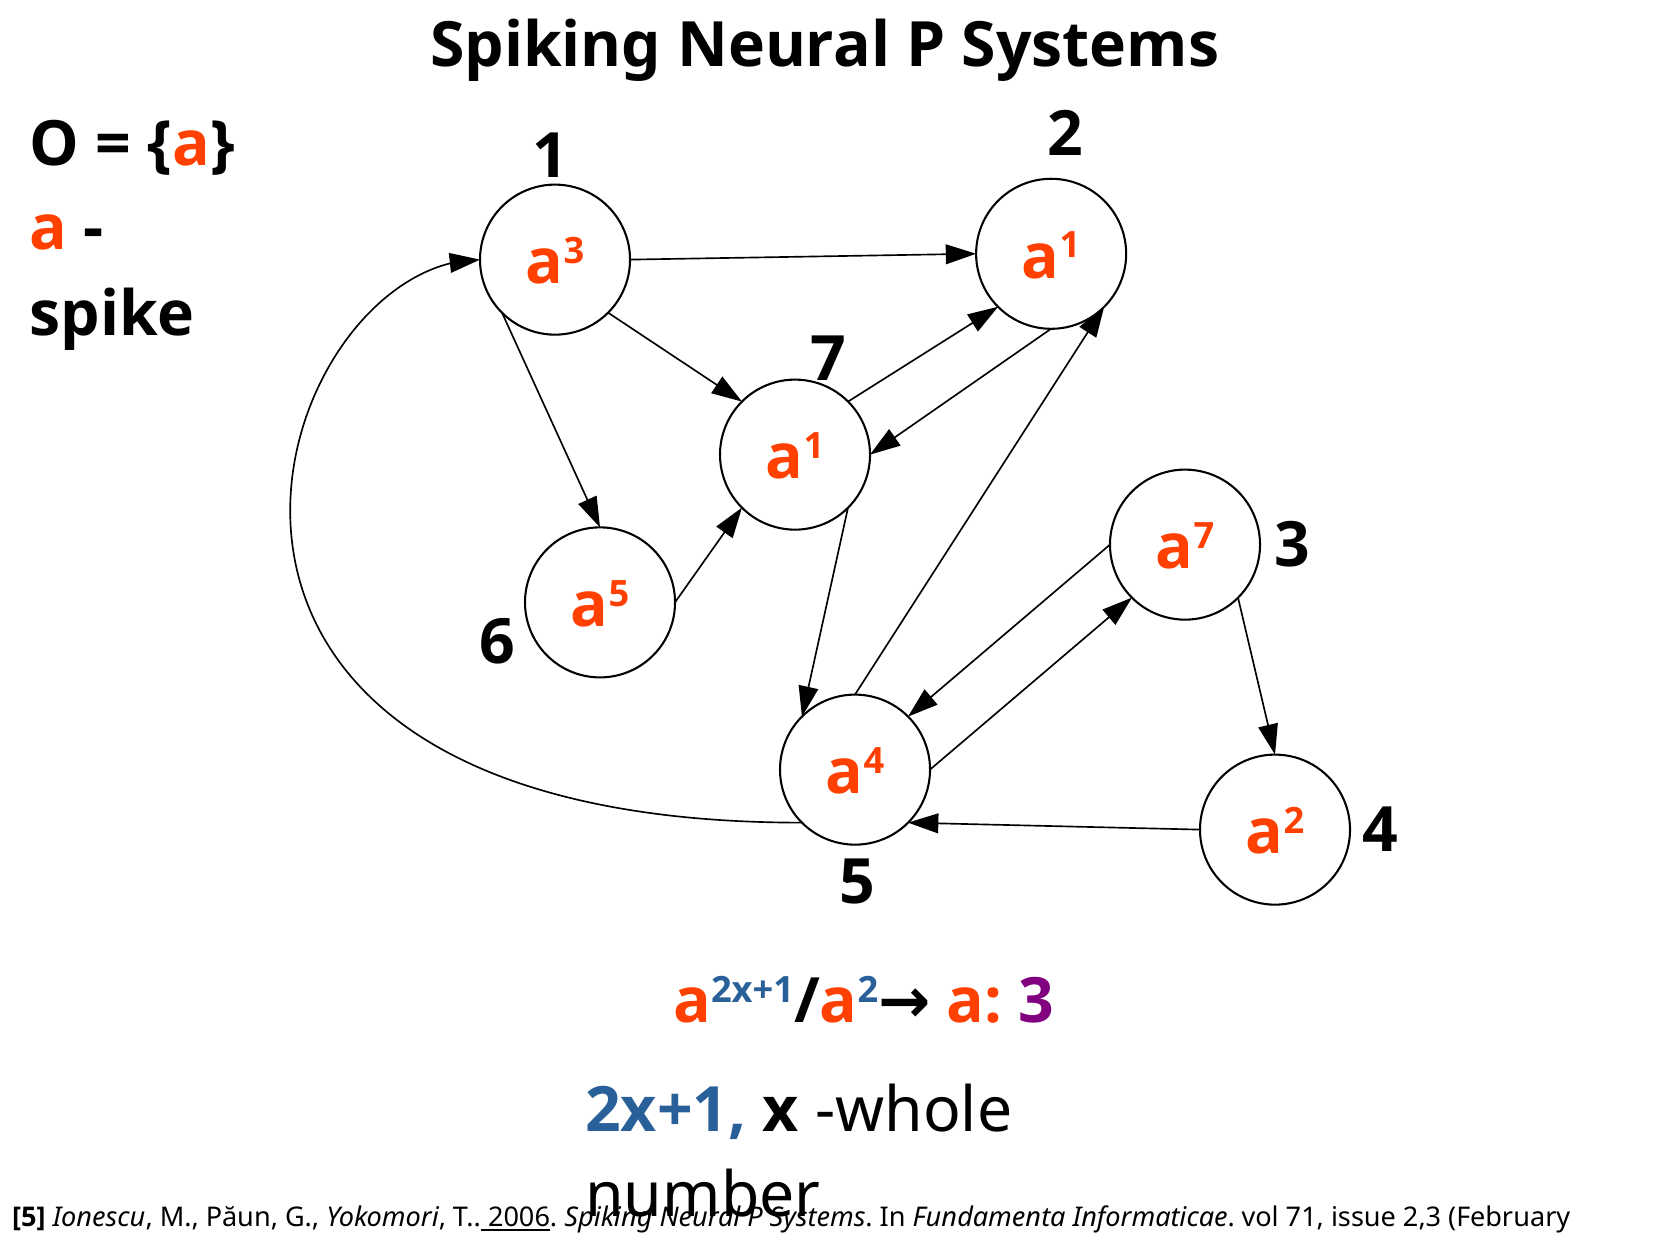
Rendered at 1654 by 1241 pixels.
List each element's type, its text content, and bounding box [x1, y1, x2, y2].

text_box a2 [1200, 754, 1348, 905]
text_box a5 [525, 527, 676, 678]
text_box a4 [780, 694, 931, 843]
text_box 2 [1033, 81, 1081, 179]
text_box a2x+1/a2→ a: 3 [658, 948, 1096, 1057]
text_box 6 [465, 589, 512, 687]
text_box 7 [795, 306, 843, 404]
text_box a3 [480, 185, 631, 335]
title Spiking Neural P Systems [0, 1, 1651, 84]
text_box 3 [1260, 492, 1321, 590]
text_box 4 [1348, 777, 1396, 875]
text_box 2x+1, x -whole number [570, 1057, 1156, 1238]
text_box 5 [825, 829, 872, 927]
text_box O = {a} a - spike [15, 90, 301, 271]
text_box [5] Ionescu, M., Păun, G., Yokomori, T.. 2006. Spiking Neural P Systems. In Fundamenta Informaticae. vol 71, issue 2,3 (February 2006), 279-308. [0, 1190, 1654, 1241]
text_box a7 [1110, 469, 1260, 620]
text_box a1 [976, 179, 1127, 329]
text_box a1 [720, 379, 871, 530]
text_box 1 [517, 103, 565, 202]
